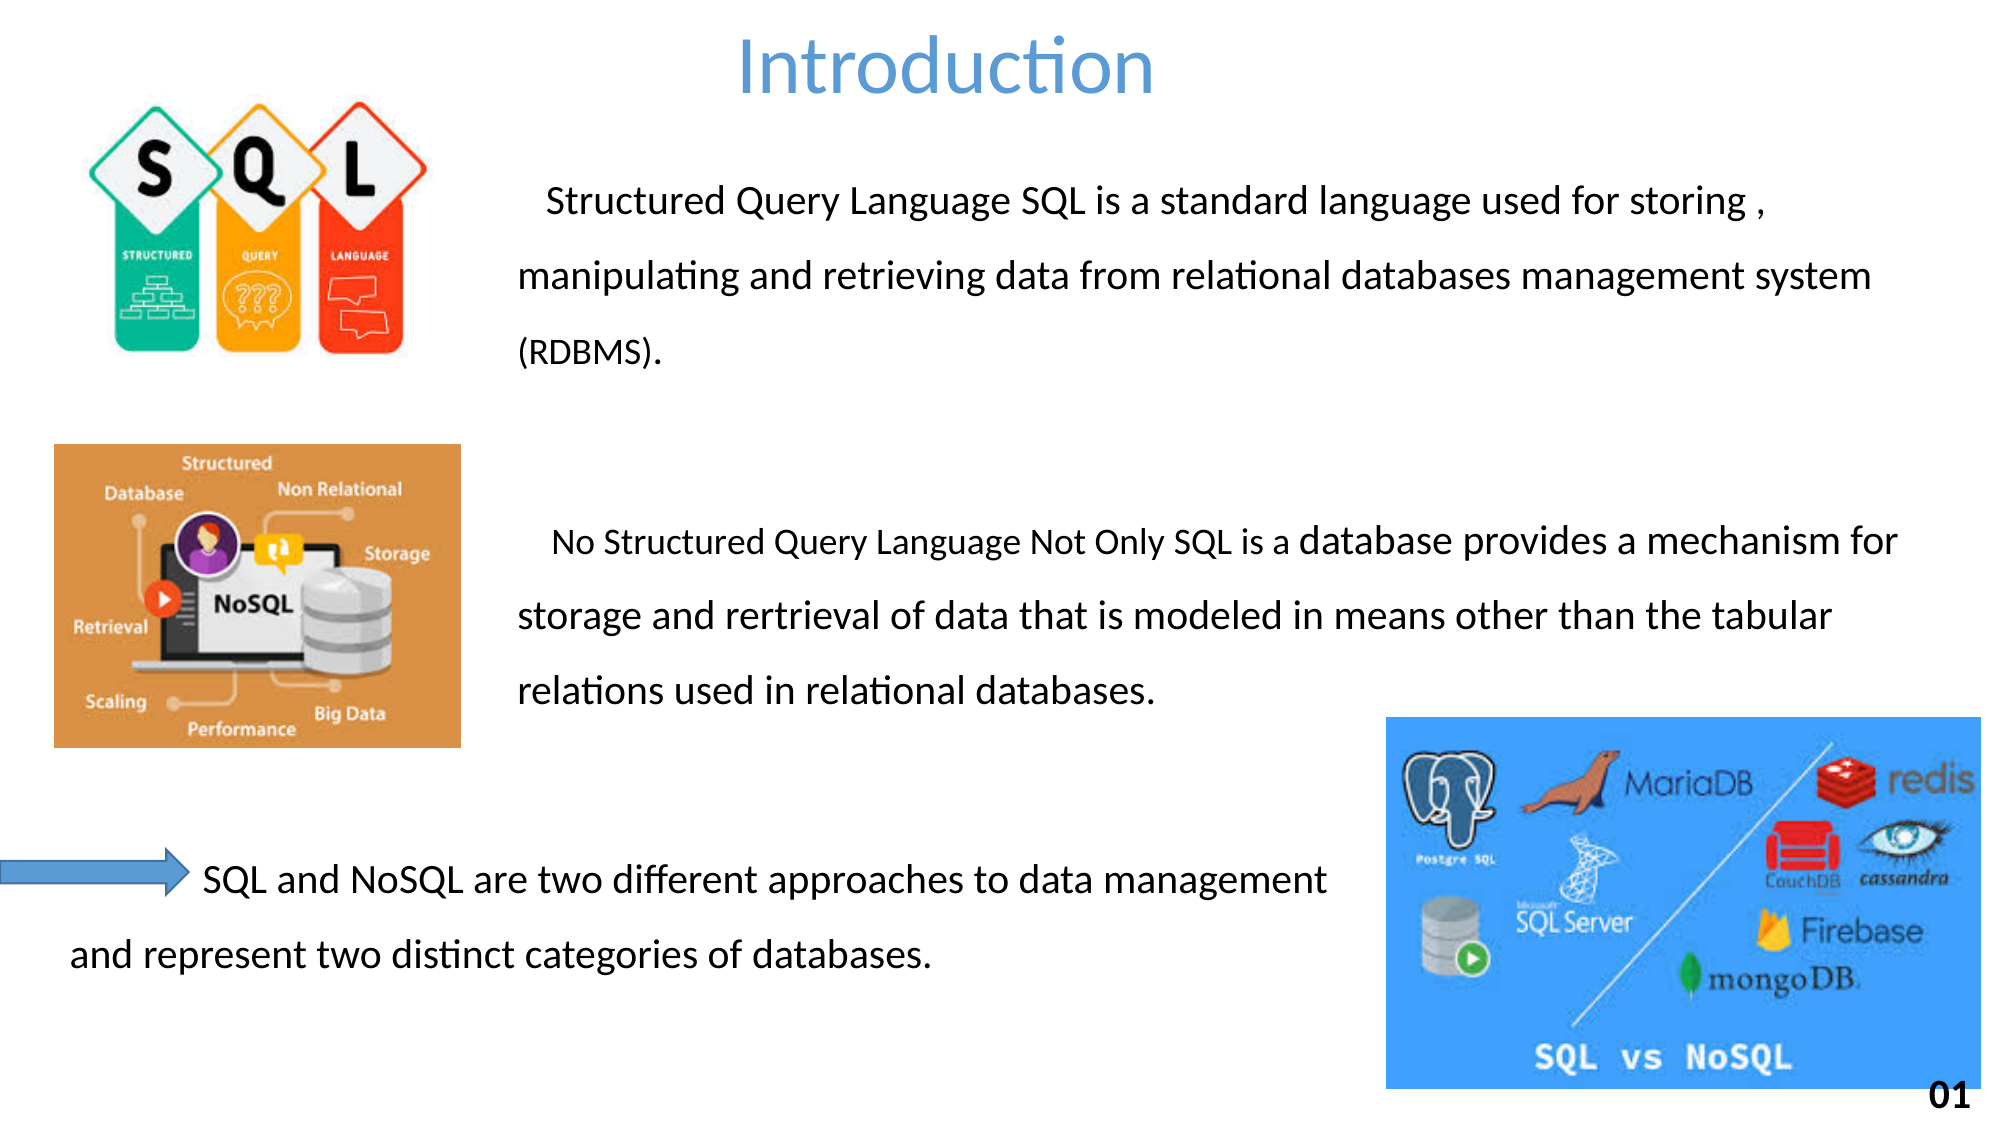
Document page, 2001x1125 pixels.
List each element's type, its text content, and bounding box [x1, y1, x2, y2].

picture [82, 57, 433, 409]
picture [54, 444, 461, 748]
text_box [0, 849, 189, 895]
text_box 01 [1900, 1059, 2000, 1125]
text_box No Structured Query Language Not Only SQL is a database provides a mechanism for storage and rertrieval of data that is modeled in means other than the tabular relations used in relational databases. [502, 479, 1981, 723]
text_box Introduction [502, 2, 1392, 119]
text_box Structured Query Language SQL is a standard language used for storing , manipulating and retrieving data from relational databases management system (RDBMS). [502, 140, 1981, 383]
text_box SQL and NoSQL are two different approaches to data management and represent two distinct categories of databases. [54, 819, 1387, 987]
picture [1386, 717, 1981, 1089]
